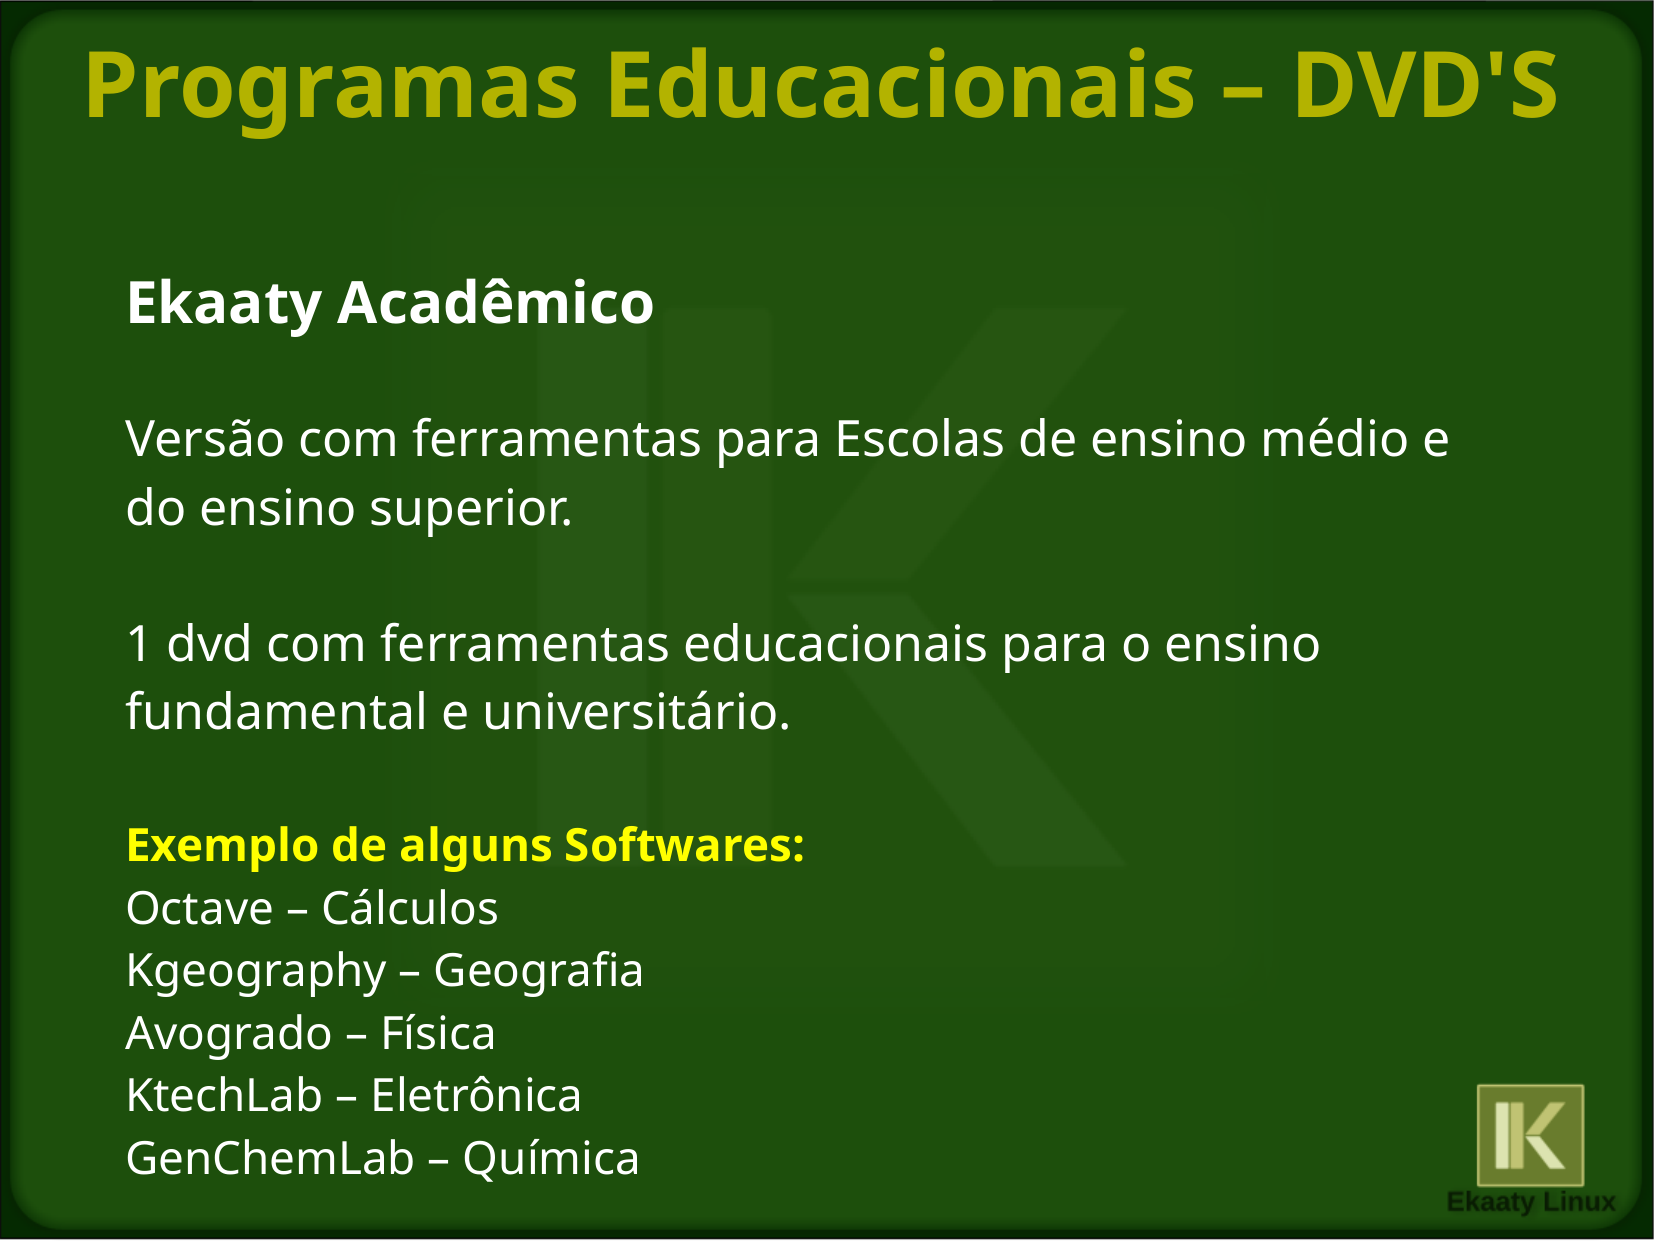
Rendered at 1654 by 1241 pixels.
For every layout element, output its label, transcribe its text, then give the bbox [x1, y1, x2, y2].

title Programas Educacionais – DVD'S [77, 16, 1566, 148]
text_box Ekaaty Acadêmico Versão com ferramentas para Escolas de ensino médio e do ensino superior. 1 dvd com ferramentas educacionais para o ensino fundamental e universitário. Exemplo de alguns Softwares: Octave – Cálculos Kgeography – Geografia Avogrado – Física KtechLab – Eletrônica GenChemLab – Química [110, 253, 1529, 1220]
picture [0, 0, 1654, 1241]
